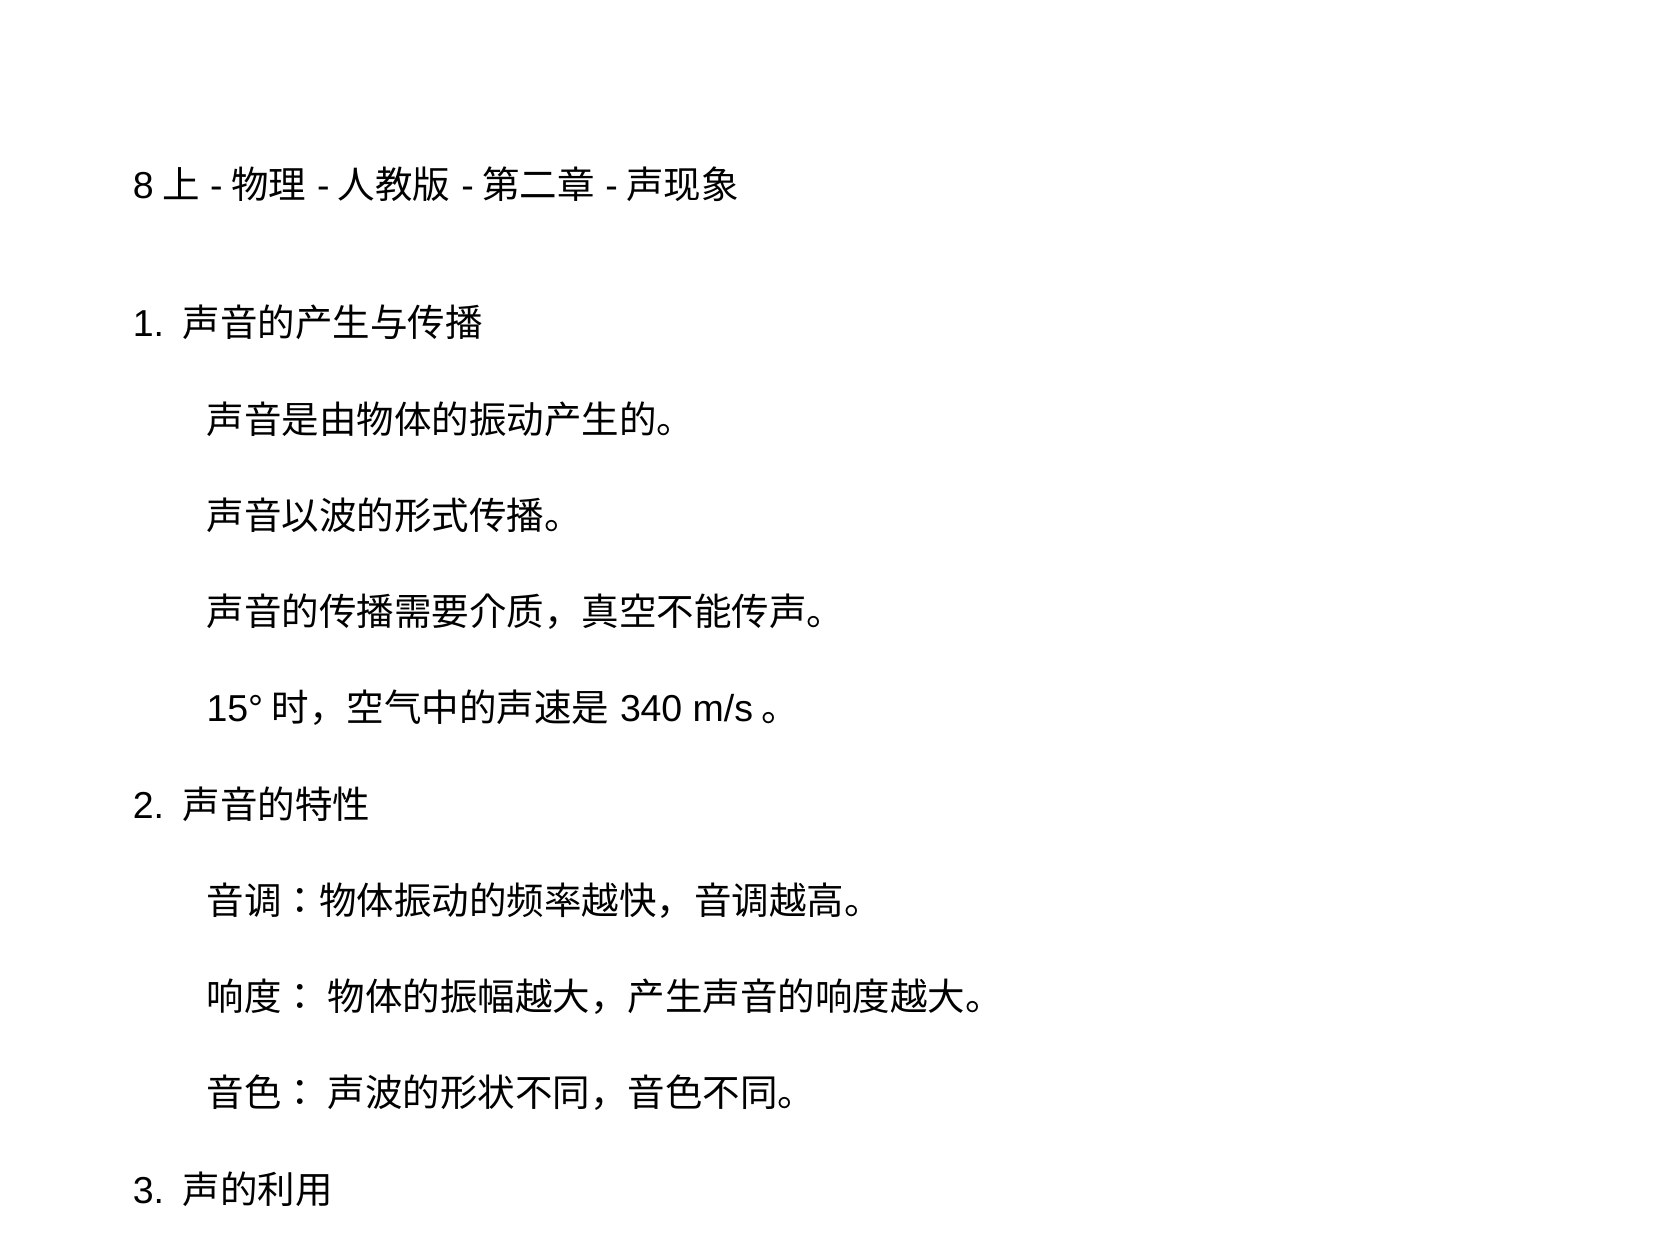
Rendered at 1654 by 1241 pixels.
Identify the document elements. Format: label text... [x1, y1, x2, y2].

text_box 8上-物理-人教版-第二章-声现象 1. 声音的产生与传播 声音是由物体的振动产生的。 声音以波的形式传播。 声音的传播需要介质，真空不能传声。 15°时，空气中的声速是340 m/s。 2. 声音的特性 音调：物体振动的频率越快，音调越高。 响度： 物体的振幅越大，产生声音的响度越大。 音色： 声波的形状不同，音色不同。 3. 声的利用 [118, 147, 1506, 1088]
